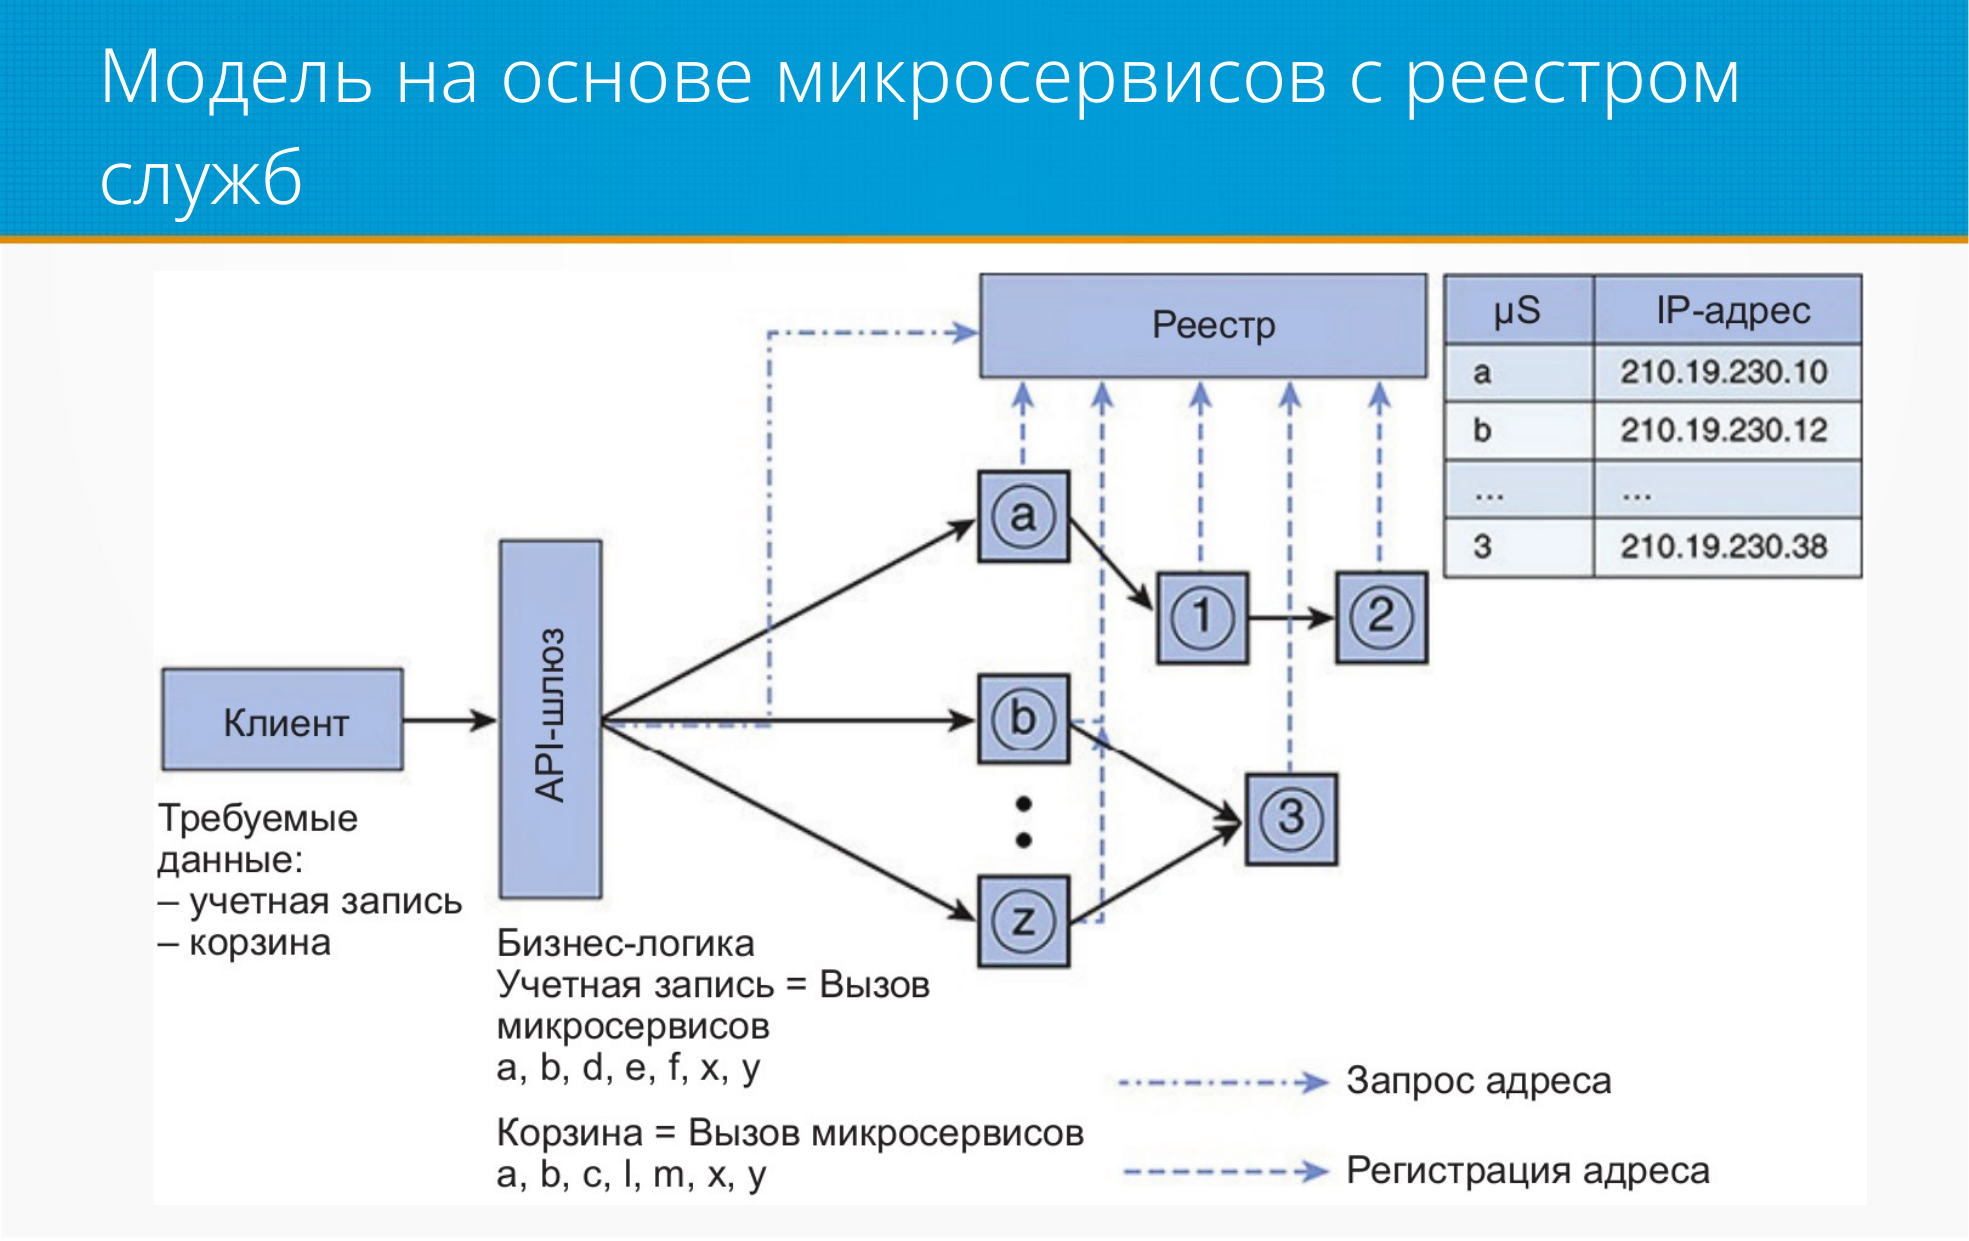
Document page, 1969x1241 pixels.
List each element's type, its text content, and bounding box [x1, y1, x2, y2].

picture [0, 233, 1969, 1241]
title Модель на основе микросервисов с реестром служб [98, 19, 1870, 227]
